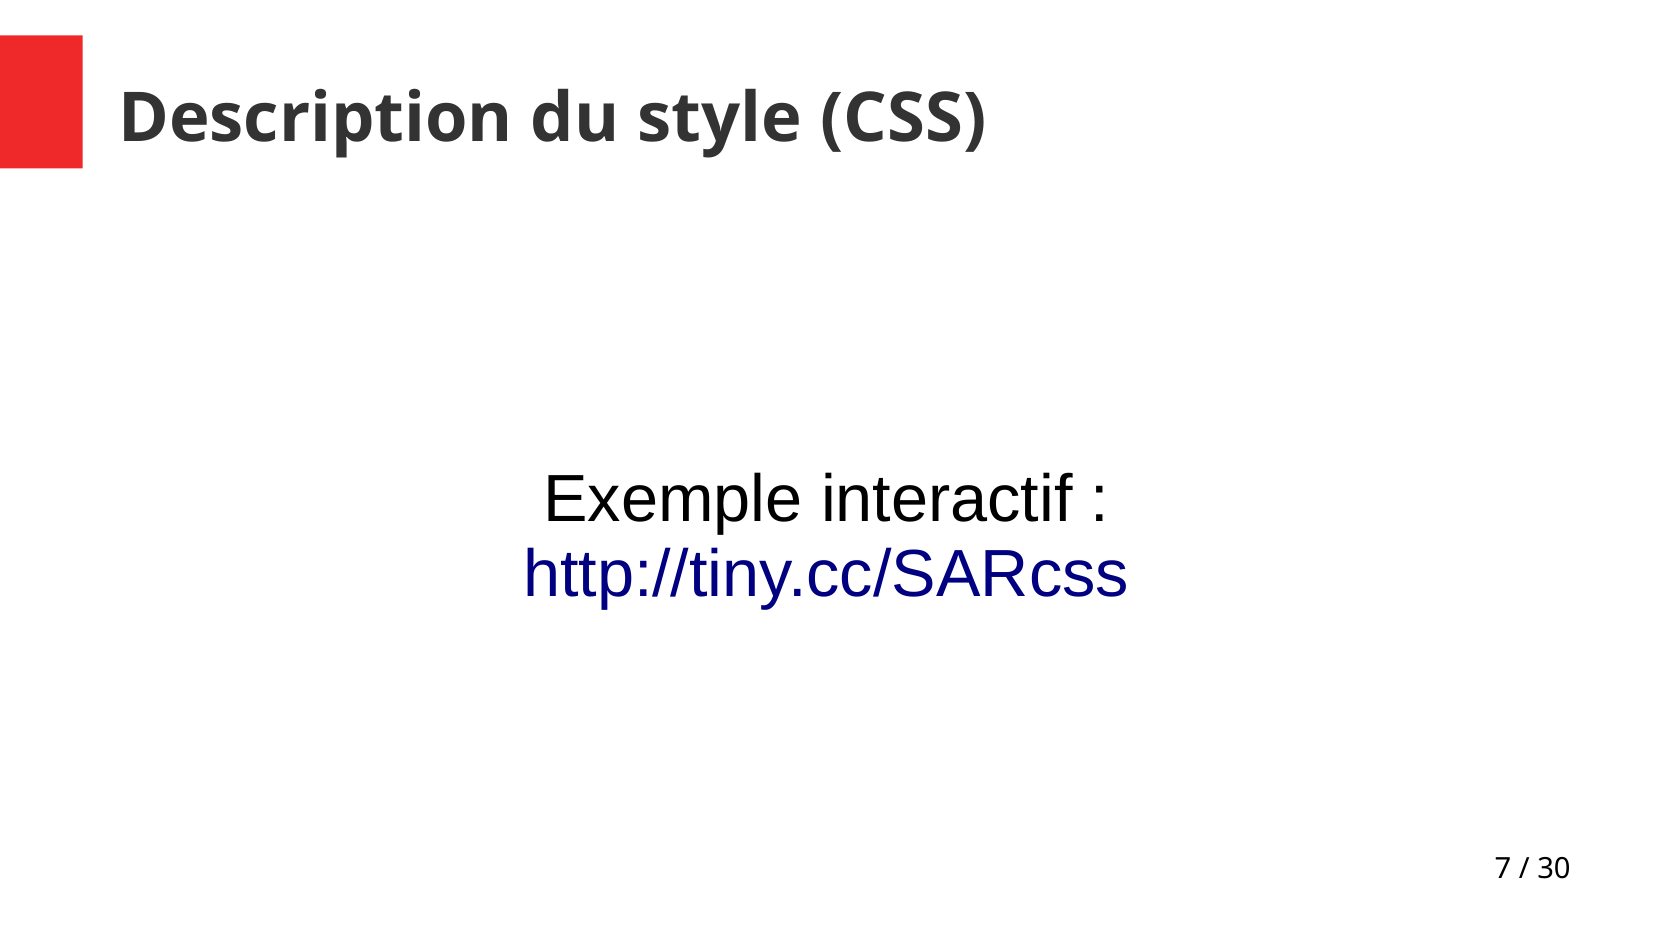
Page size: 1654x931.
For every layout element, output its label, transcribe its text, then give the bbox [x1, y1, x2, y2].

title Description du style (CSS) [118, 37, 1571, 193]
subtitle Exemple interactif : http://tiny.cc/SARcss [118, 265, 1536, 806]
